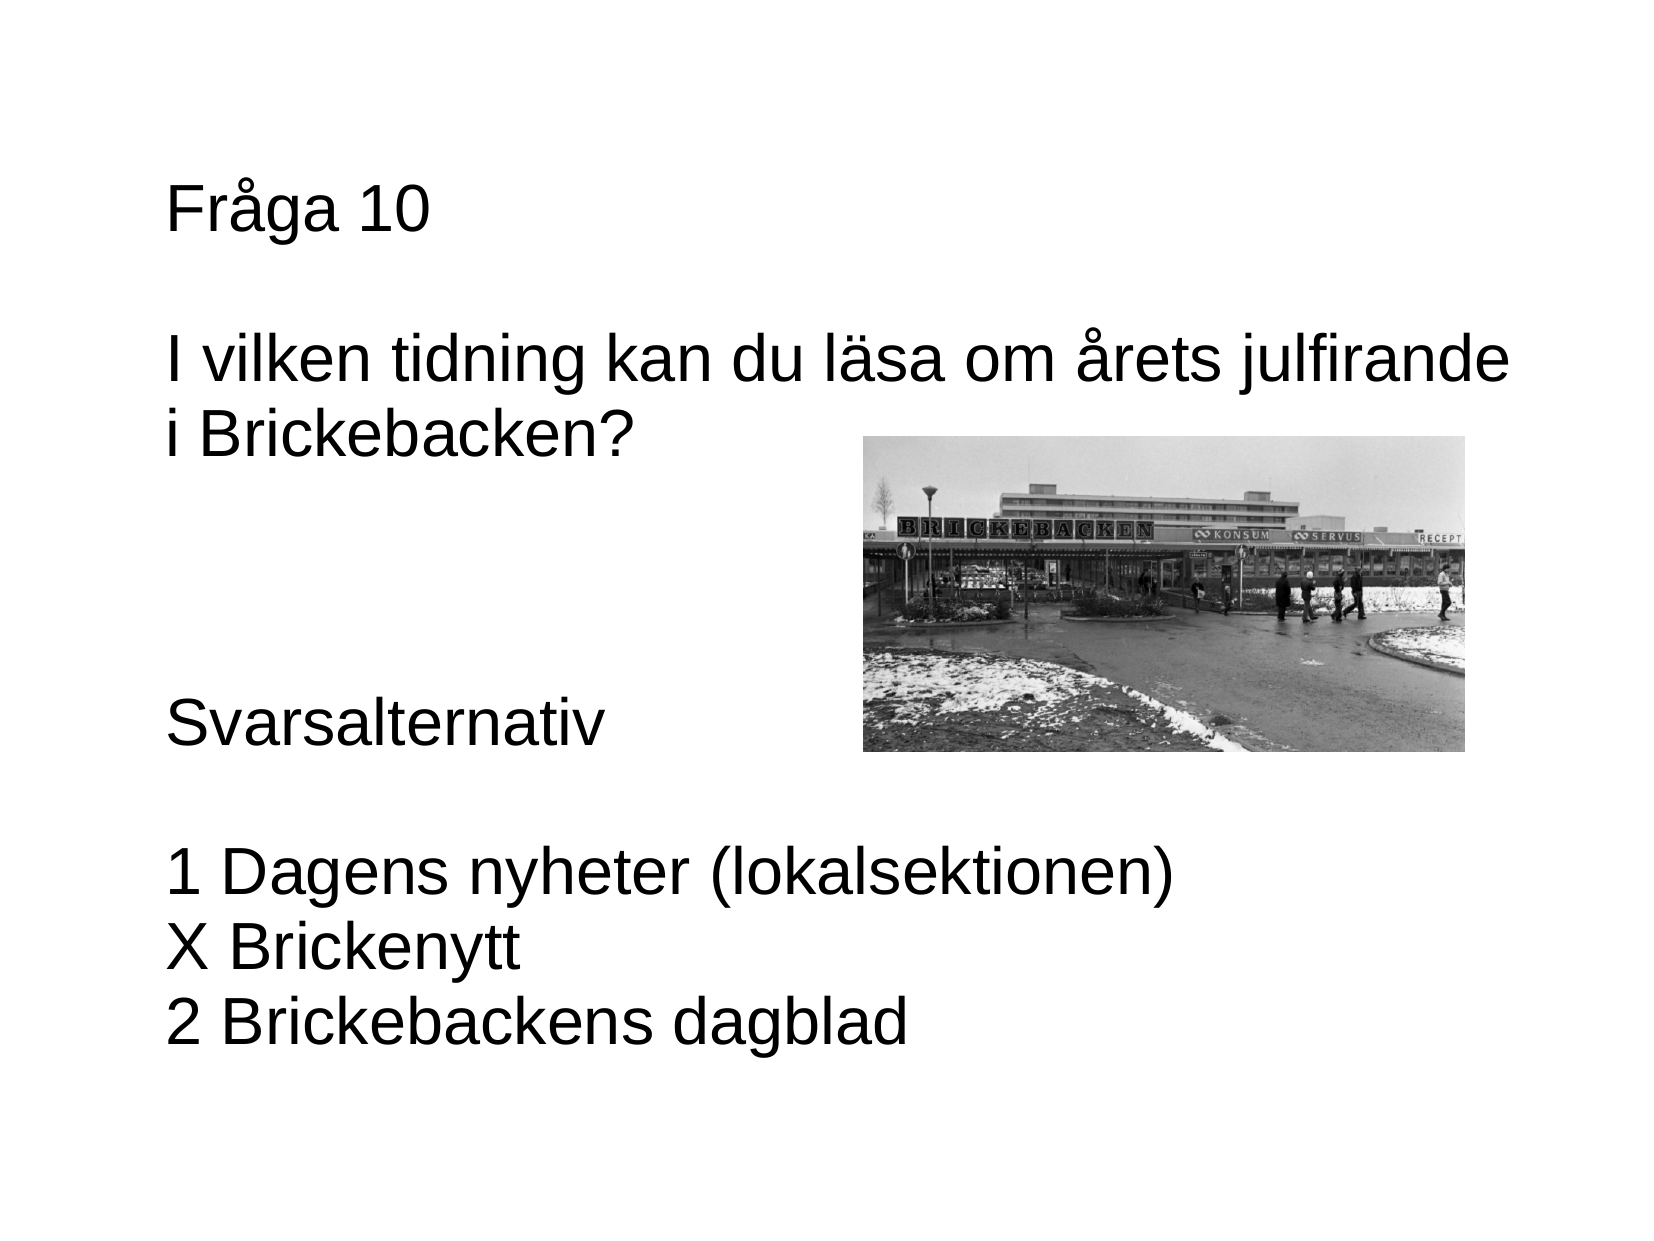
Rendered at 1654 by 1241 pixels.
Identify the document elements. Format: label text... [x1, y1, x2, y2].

text_box Svarsalternativ 1 Dagens nyheter (lokalsektionen) X Brickenytt 2 Brickebackens dagblad [165, 685, 1560, 1059]
subtitle Fråga 10 I vilken tidning kan du läsa om årets julfirande i Brickebacken? [165, 133, 1524, 508]
picture [863, 436, 1465, 752]
